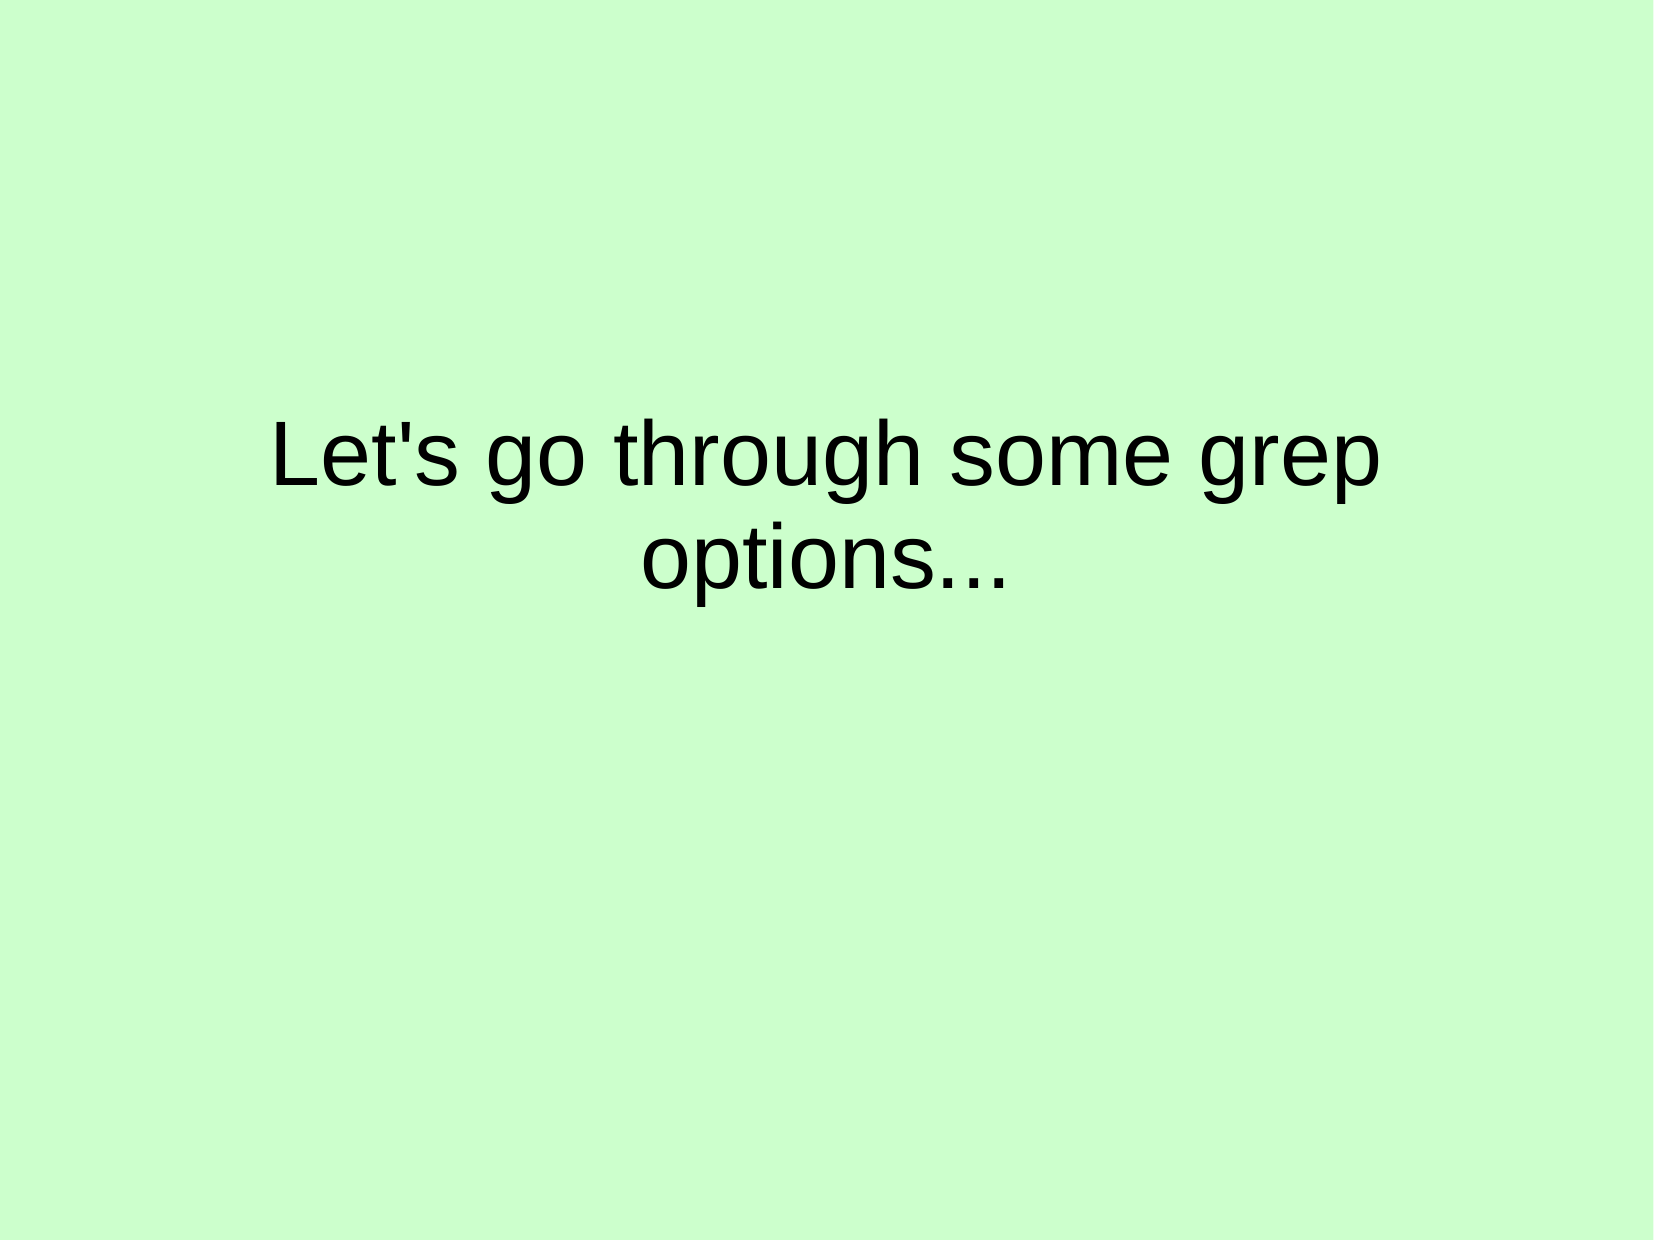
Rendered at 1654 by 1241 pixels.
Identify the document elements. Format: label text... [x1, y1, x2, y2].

title Let's go through some grep options... [82, 401, 1571, 609]
